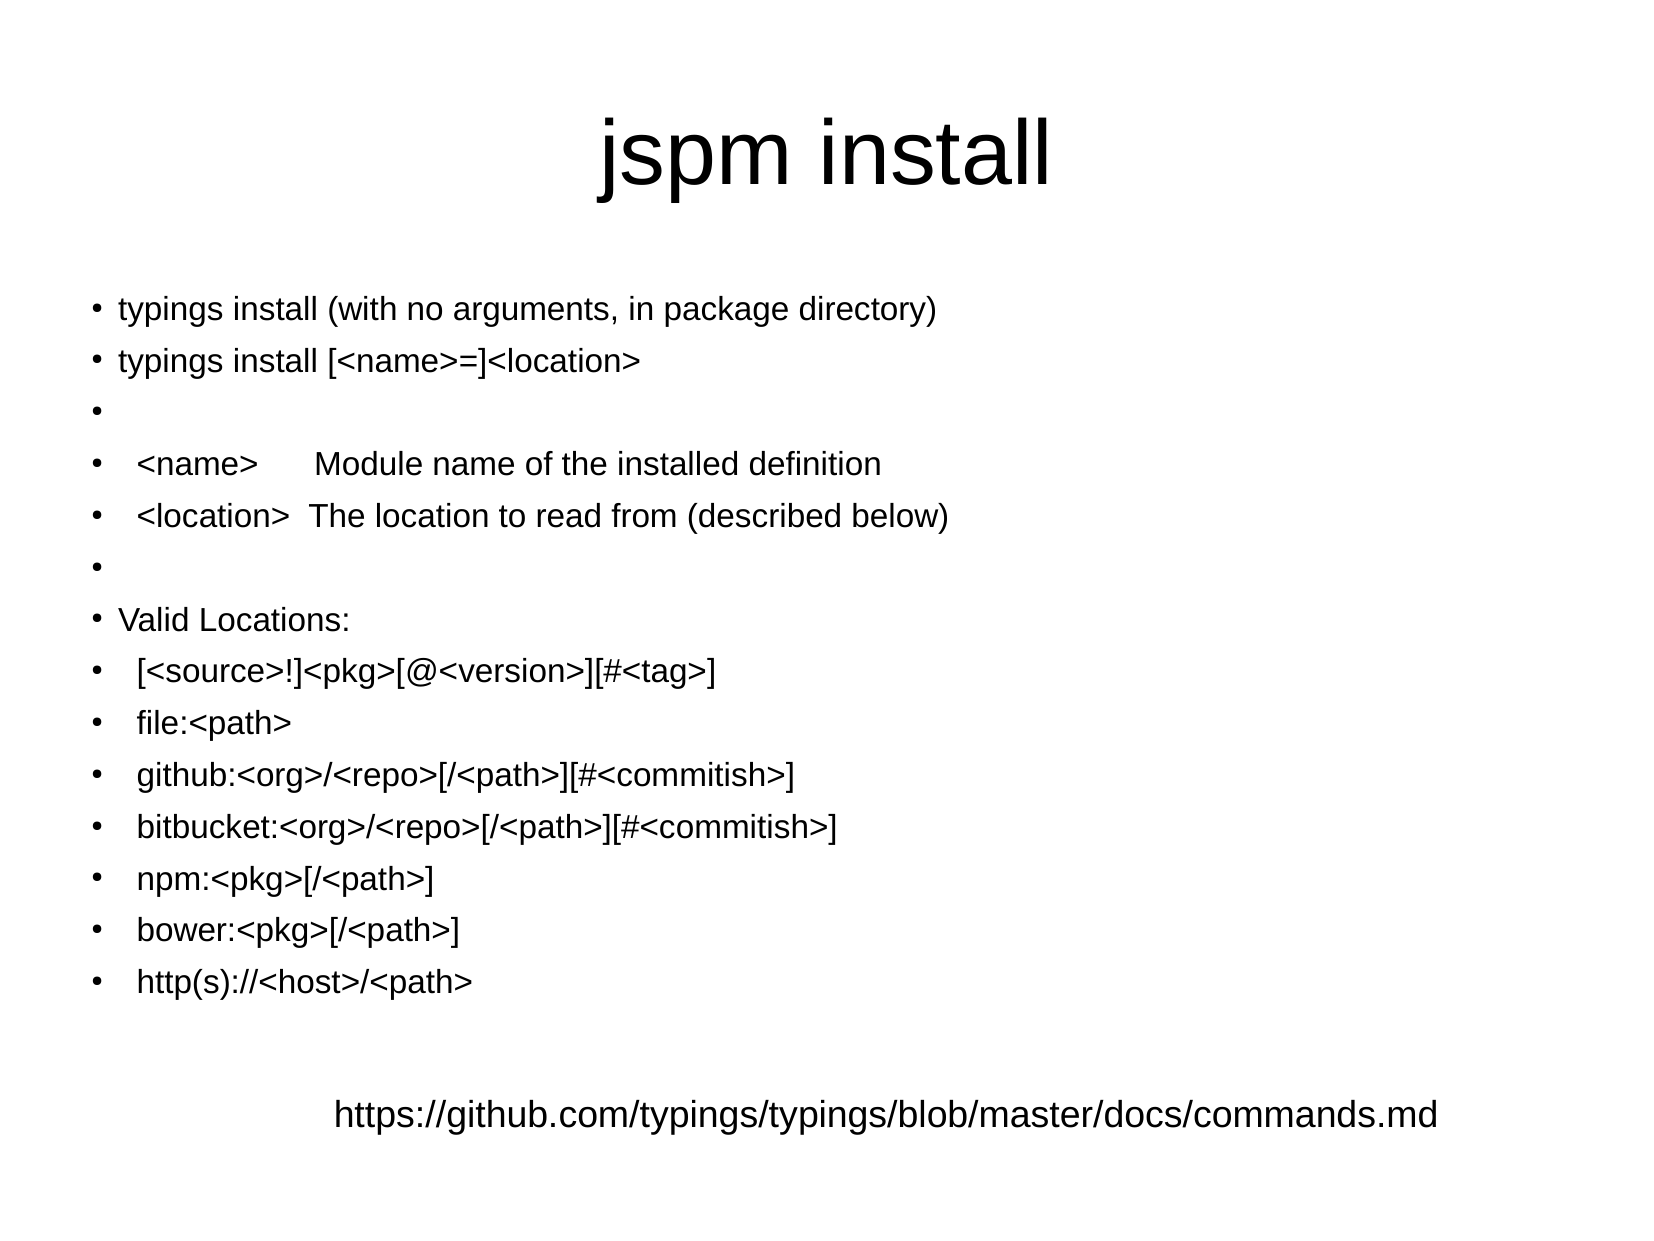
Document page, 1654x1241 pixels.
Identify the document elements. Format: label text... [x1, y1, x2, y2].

list typings install (with no arguments, in package directory) typings install [<name>=]<location> <name> Module name of the installed definition <location> The location to read from (described below) Valid Locations: [<source>!]<pkg>[@<version>][#<tag>] file:<path> github:<org>/<repo>[/<path>][#<commitish>] bitbucket:<org>/<repo>[/<path>][#<commitish>] npm:<pkg>[/<path>] bower:<pkg>[/<path>] http(s)://<host>/<path> [82, 290, 1571, 1010]
title jspm install [82, 49, 1571, 257]
text_box https://github.com/typings/typings/blob/master/docs/commands.md [318, 1086, 1454, 1144]
